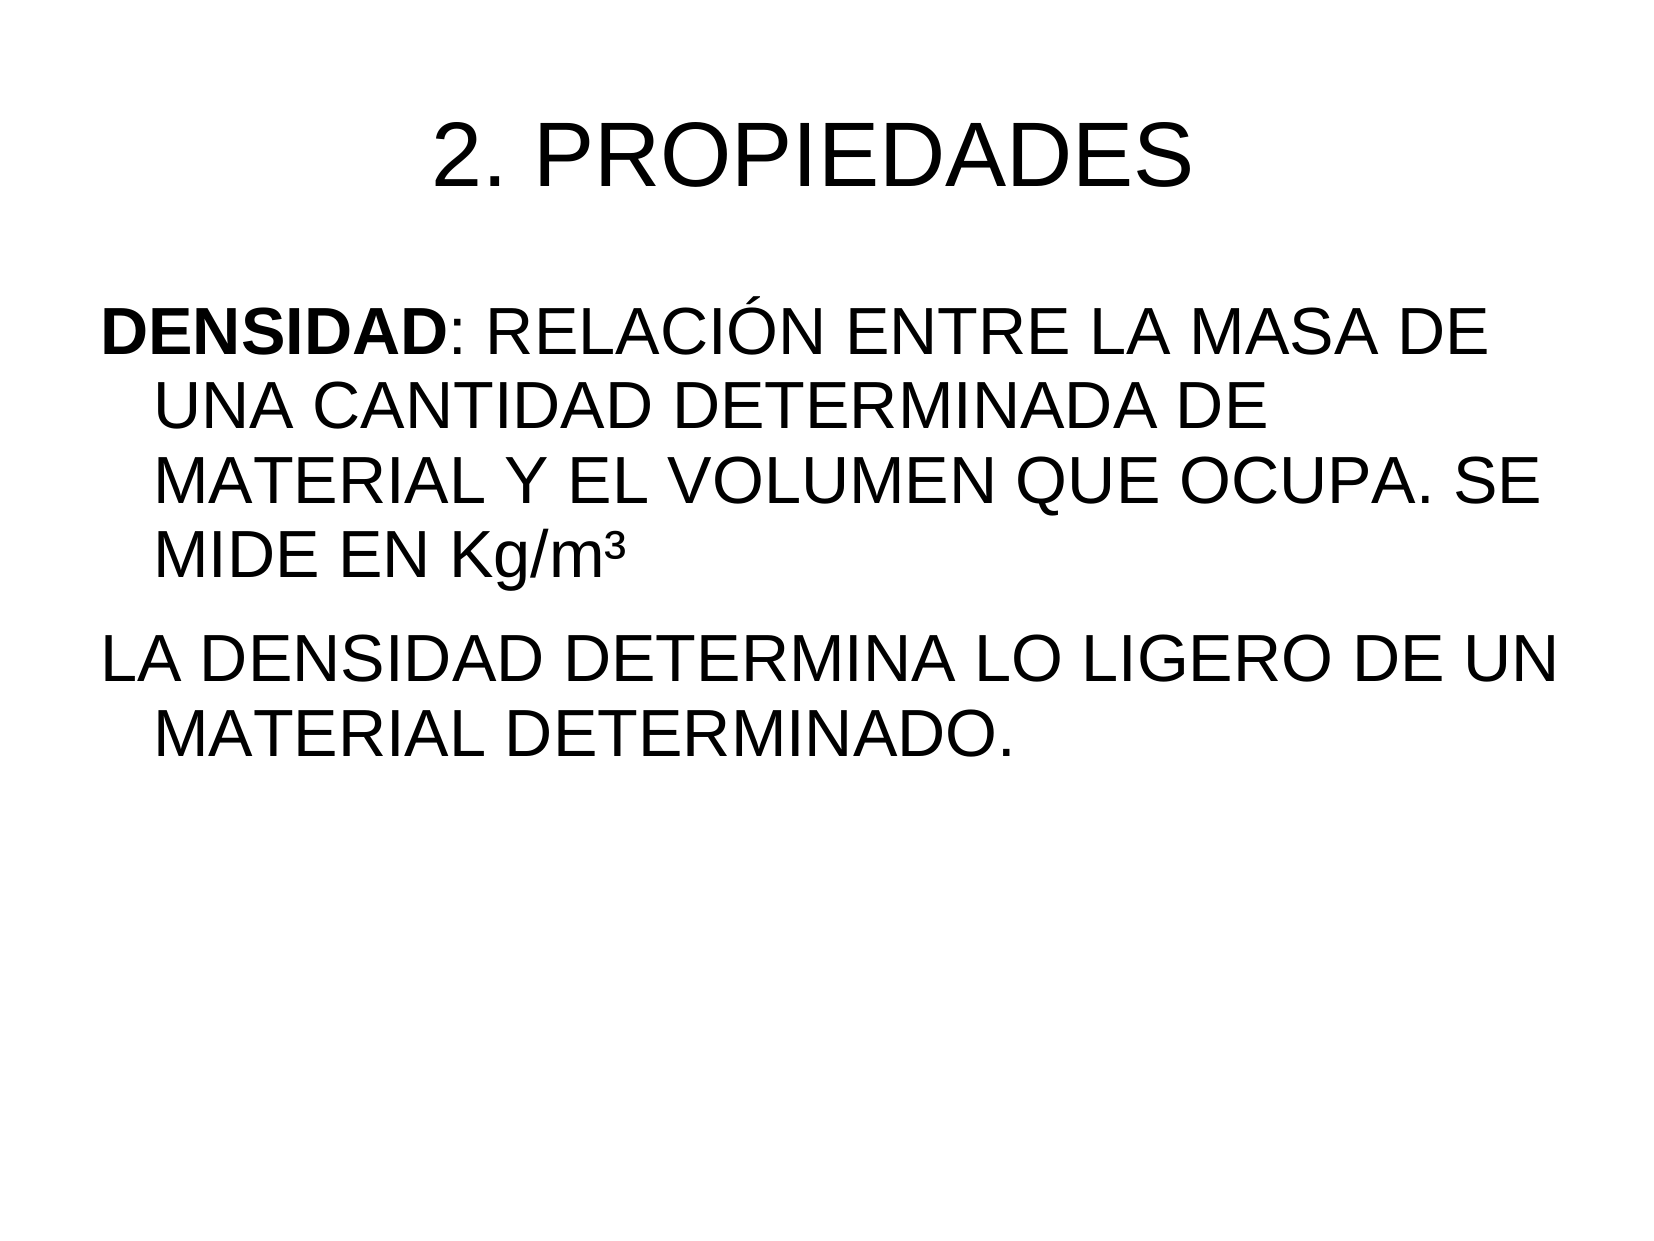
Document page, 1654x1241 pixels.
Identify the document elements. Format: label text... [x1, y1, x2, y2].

list DENSIDAD: RELACIÓN ENTRE LA MASA DE UNA CANTIDAD DETERMINADA DE MATERIAL Y EL VOLUMEN QUE OCUPA. SE MIDE EN Kg/m³ LA DENSIDAD DETERMINA LO LIGERO DE UN MATERIAL DETERMINADO. [82, 290, 1571, 1109]
title 2. PROPIEDADES [82, 56, 1571, 250]
